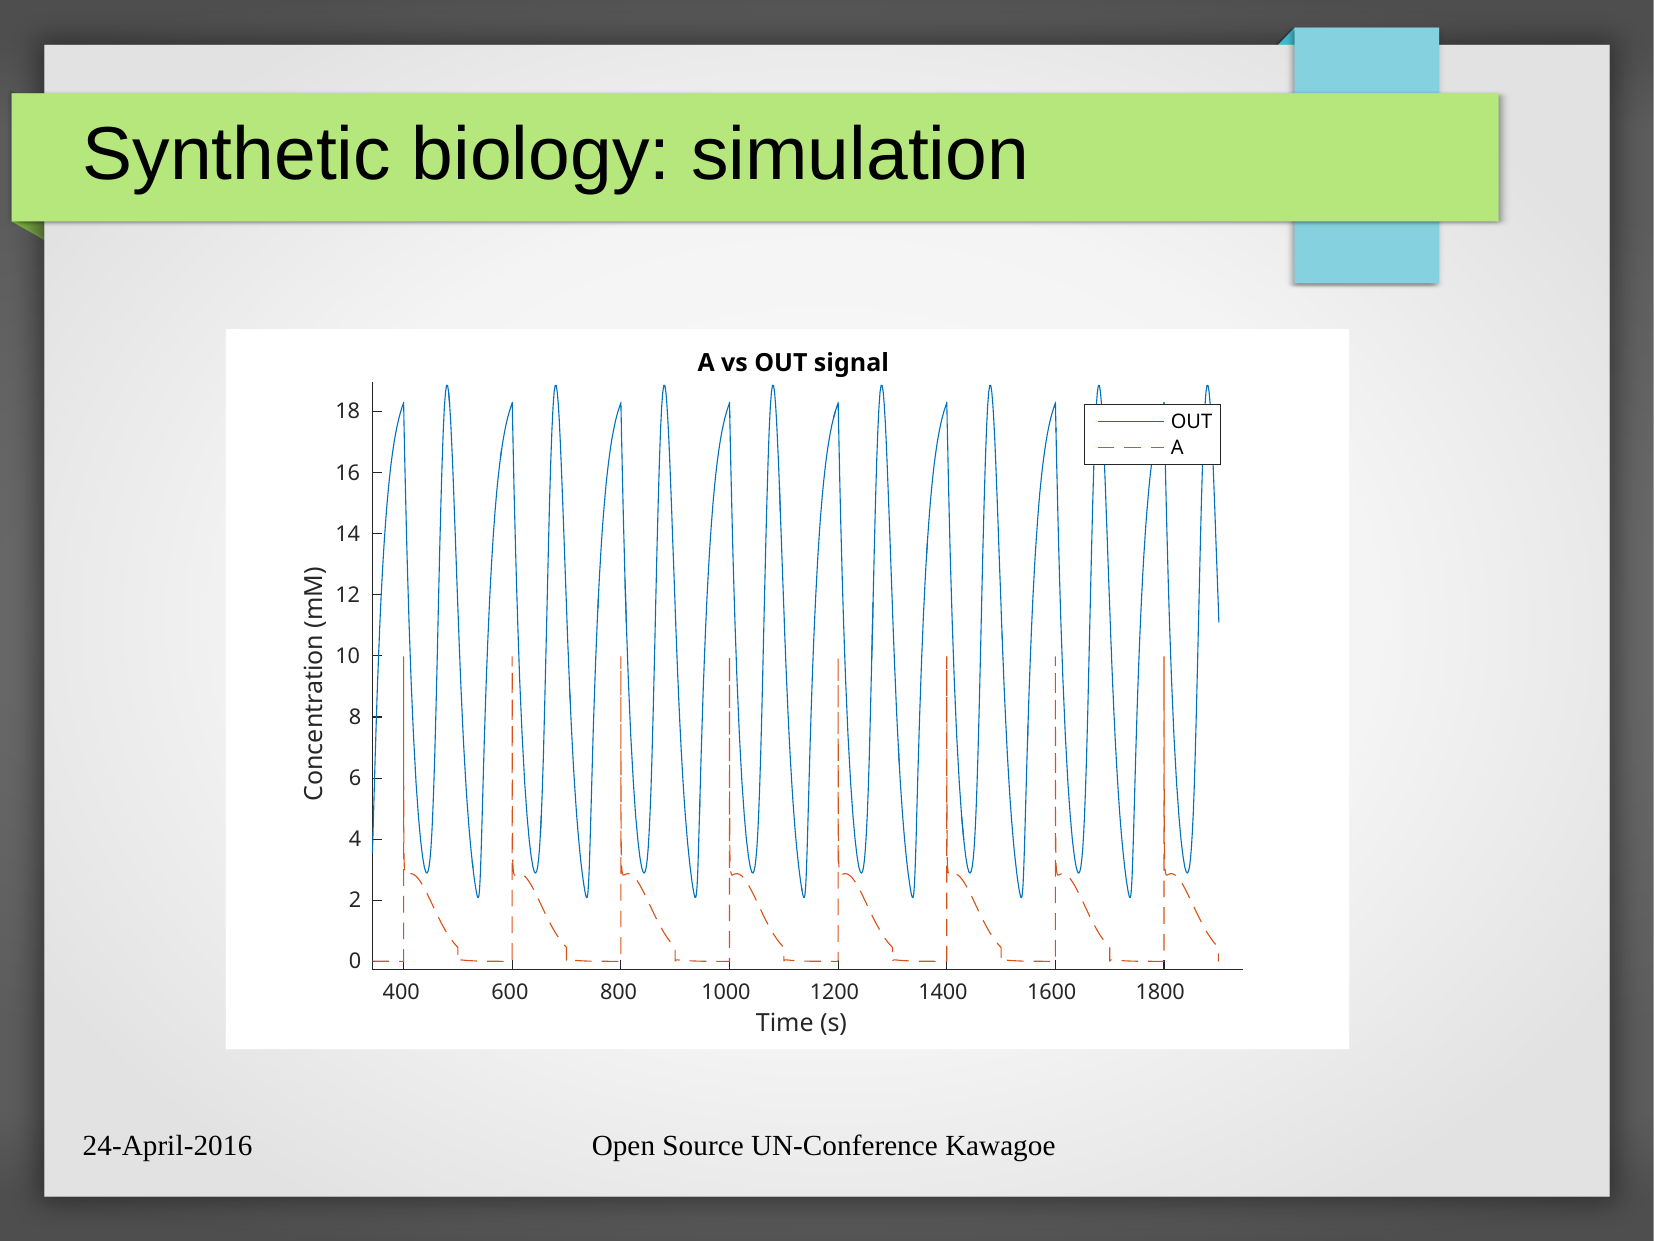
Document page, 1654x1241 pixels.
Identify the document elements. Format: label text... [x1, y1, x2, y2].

title Synthetic biology: simulation [82, 94, 1264, 213]
picture [0, 0, 1654, 1241]
